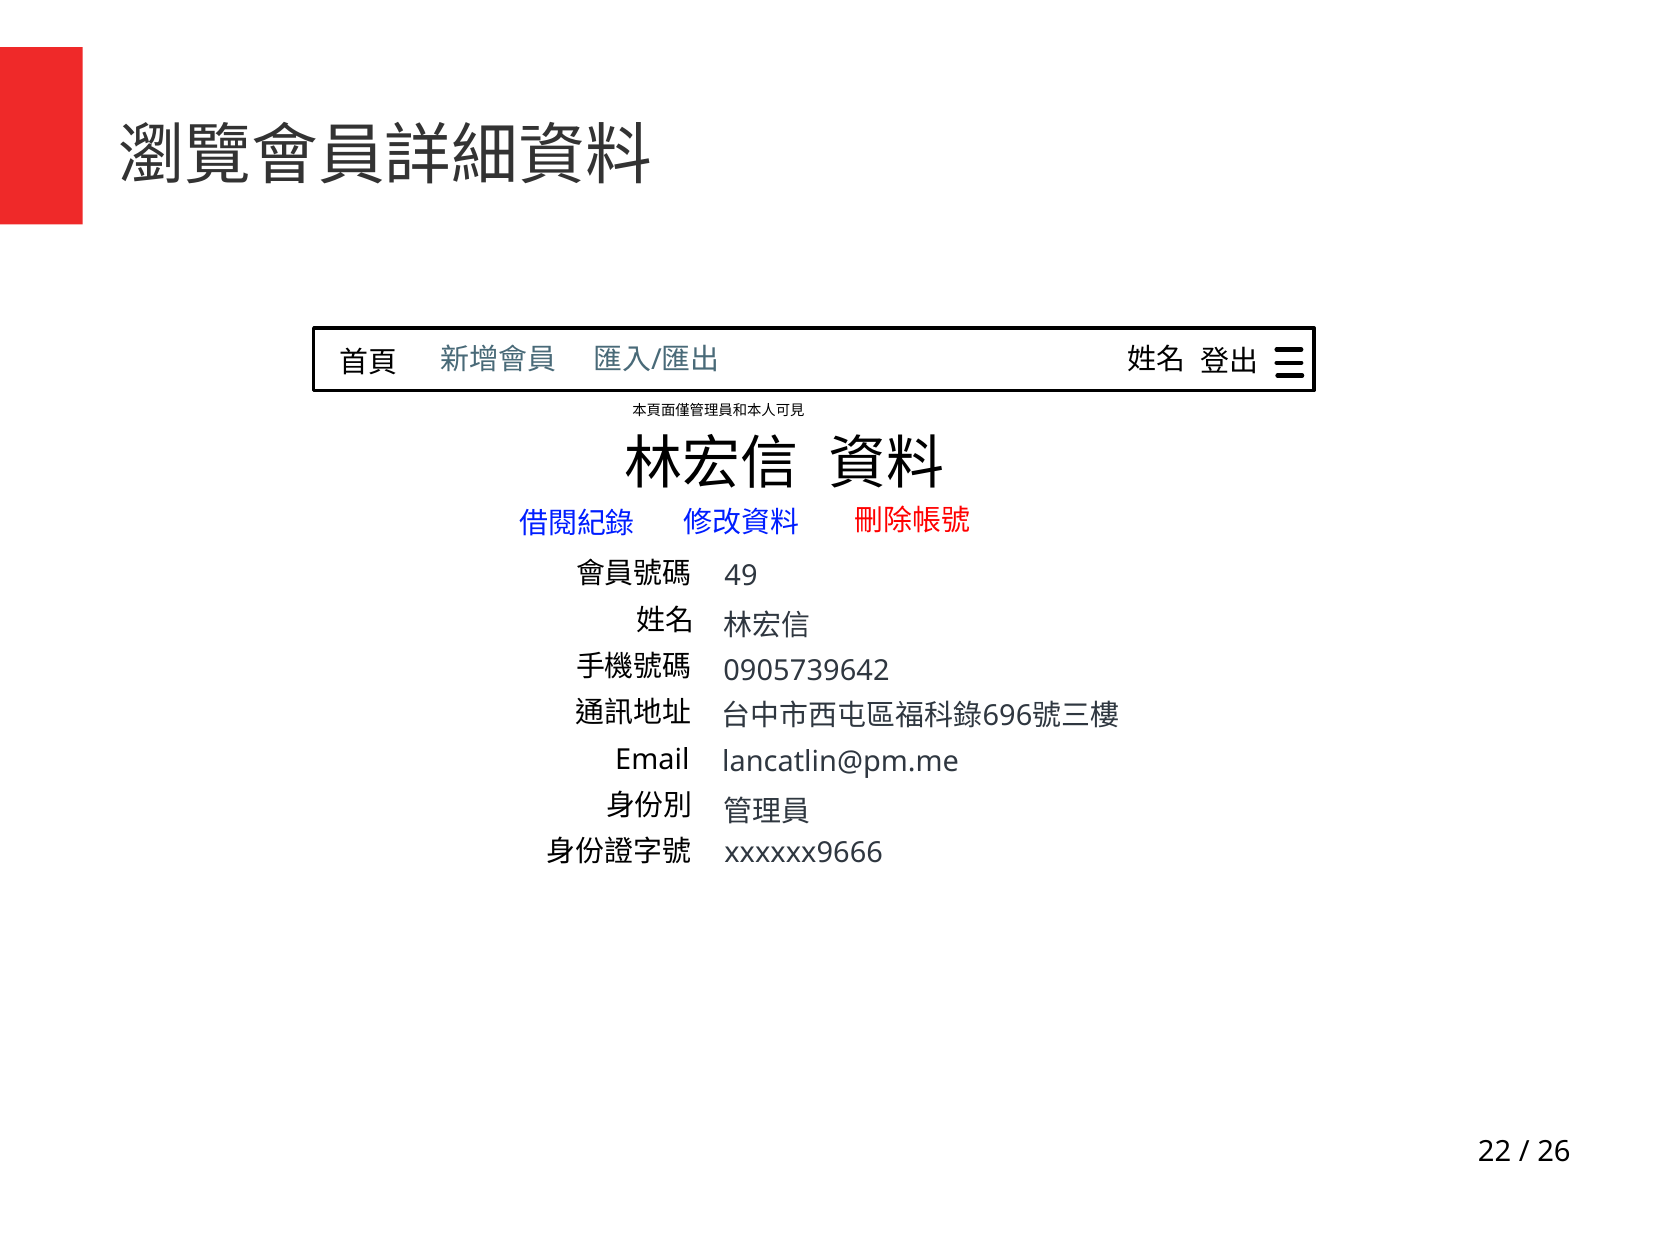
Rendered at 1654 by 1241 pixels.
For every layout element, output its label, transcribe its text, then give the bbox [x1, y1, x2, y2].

picture [305, 320, 1323, 1040]
title 瀏覽會員詳細資料 [118, 49, 1571, 257]
